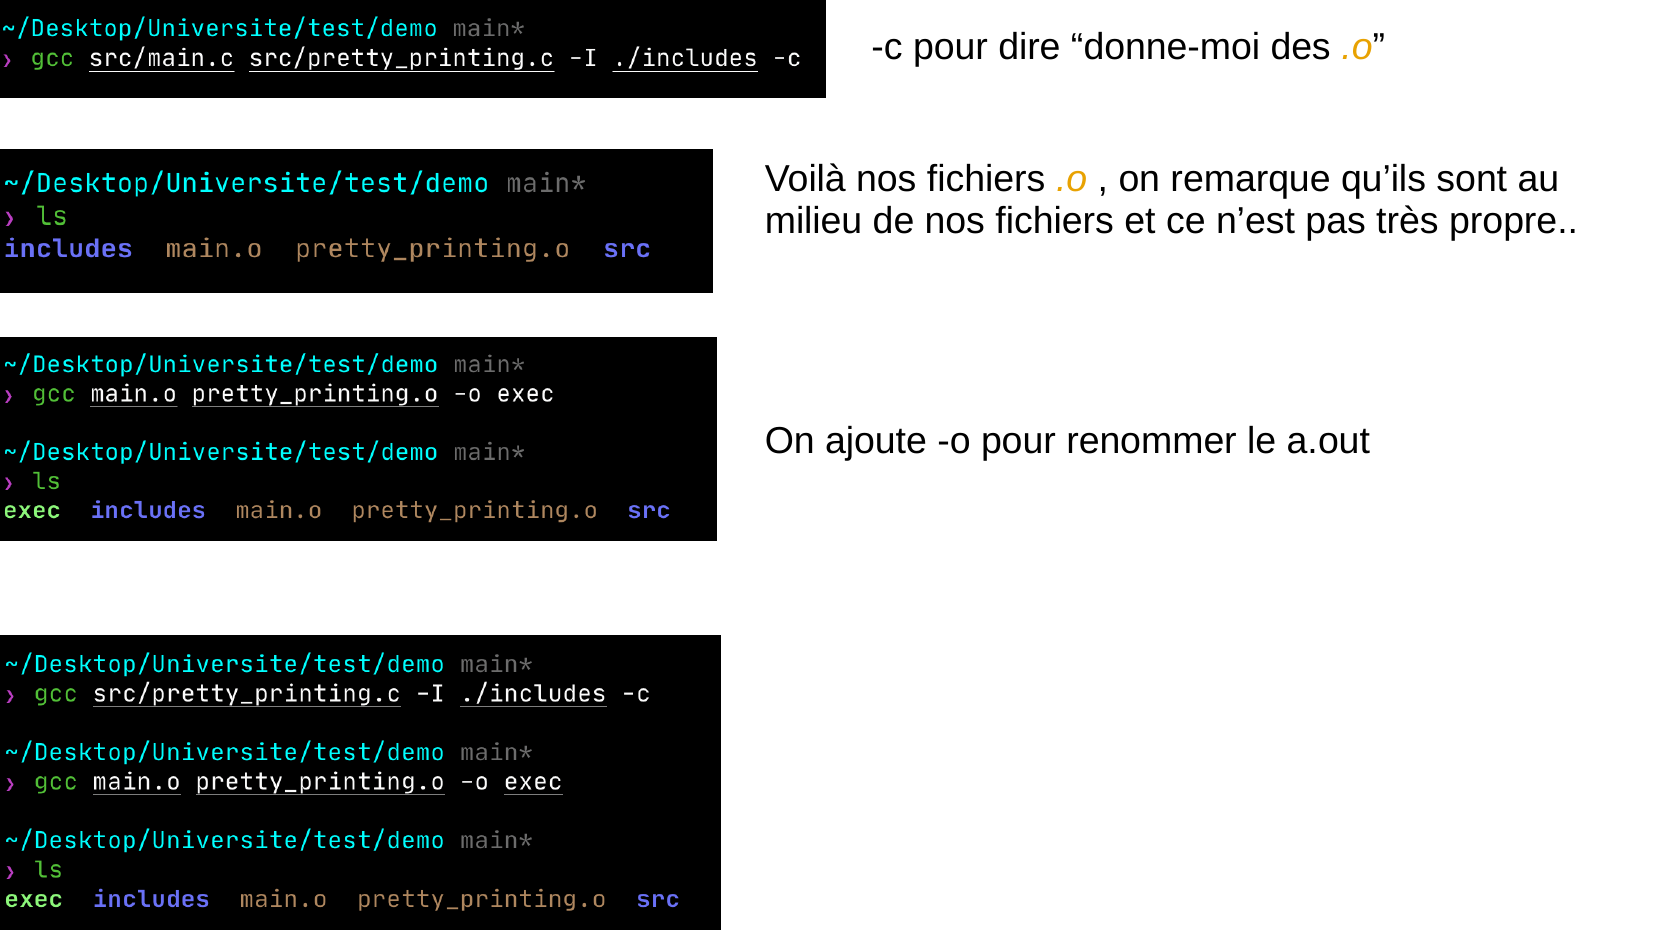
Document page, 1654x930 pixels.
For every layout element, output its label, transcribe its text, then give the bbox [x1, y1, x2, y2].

text_box Voilà nos fichiers .o , on remarque qu’ils sont au milieu de nos fichiers et ce n’est pas très propre.. [750, 150, 1613, 301]
picture [0, 635, 721, 930]
picture [0, 337, 717, 541]
picture [0, 149, 713, 293]
text_box On ajoute -o pour renommer le a.out [750, 412, 1613, 488]
text_box -c pour dire “donne-moi des .o” [856, 17, 1607, 131]
picture [0, 0, 826, 98]
